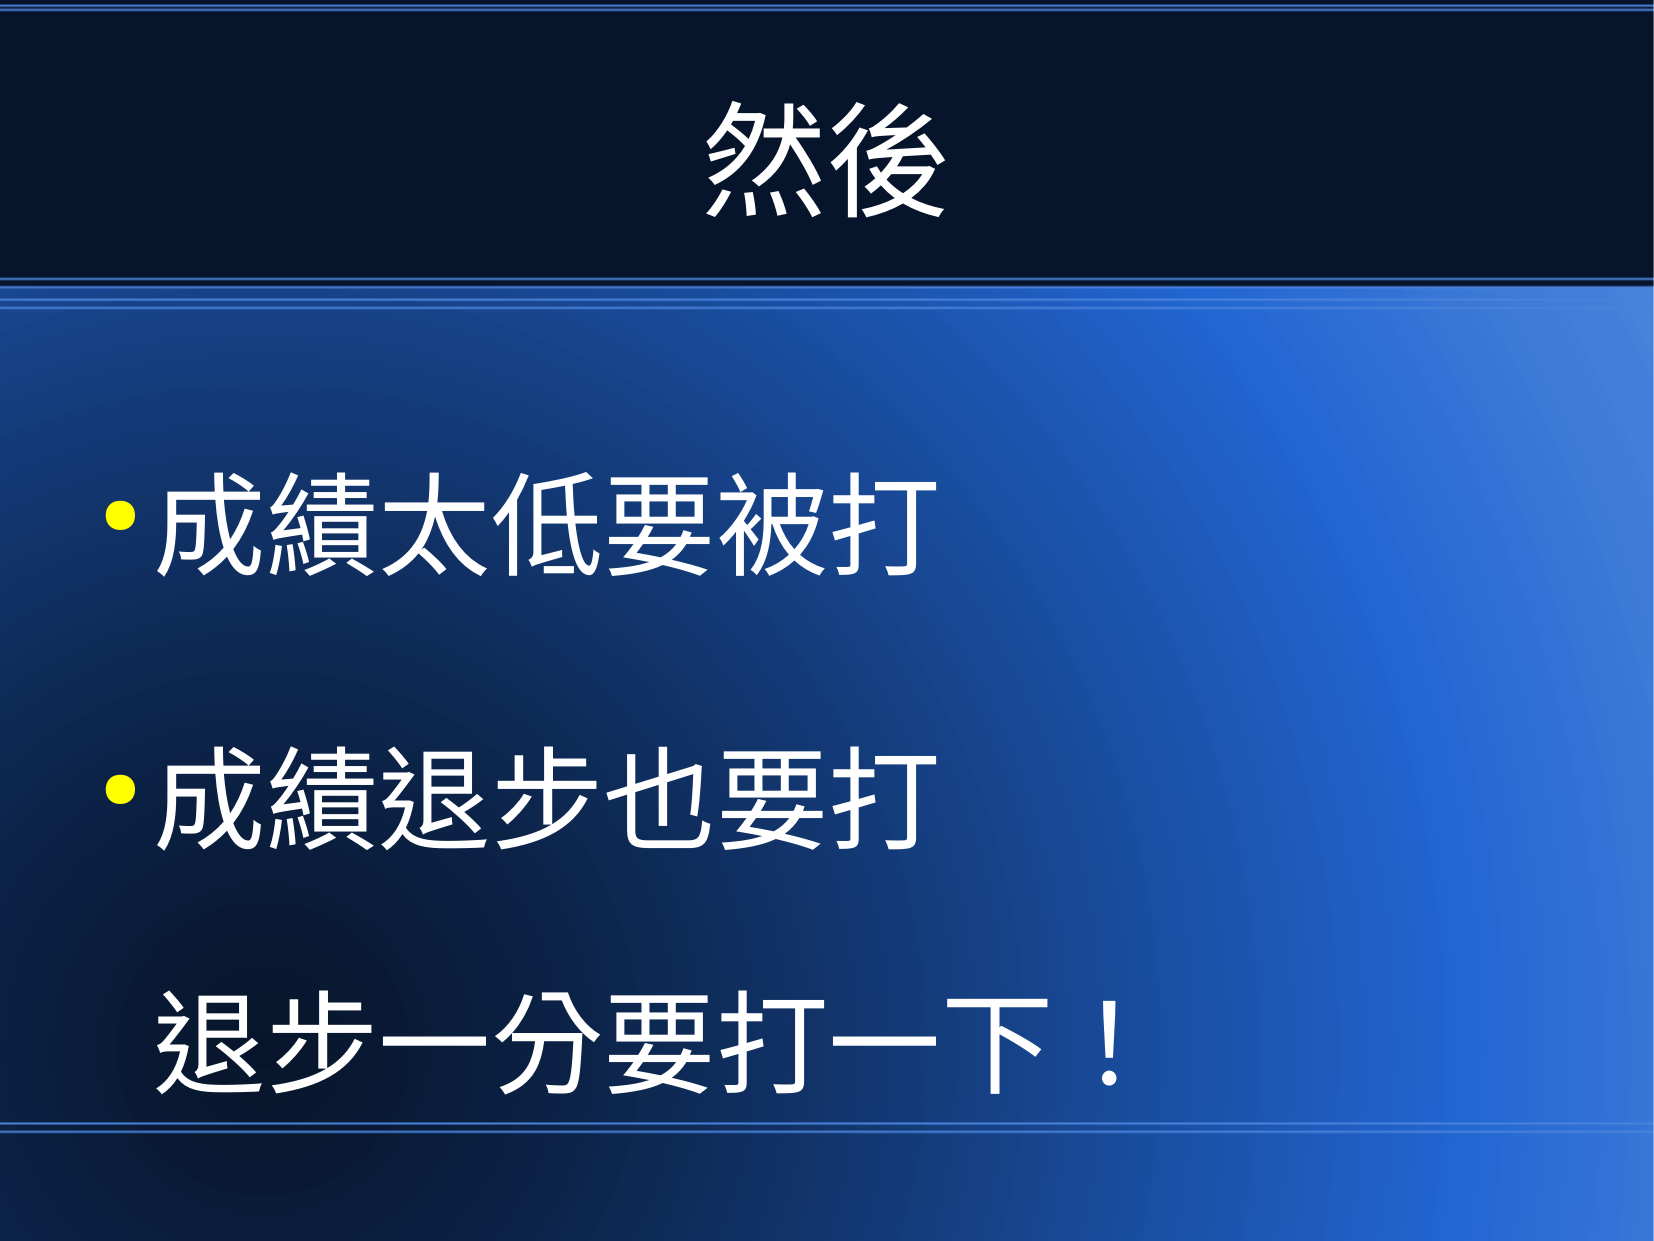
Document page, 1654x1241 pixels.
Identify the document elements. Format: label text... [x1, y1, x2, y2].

picture [0, 0, 1654, 1241]
title 然後 [82, 49, 1571, 257]
list 成績太低要被打 成績退步也要打 退步一分要打一下！ [82, 355, 1571, 1241]
